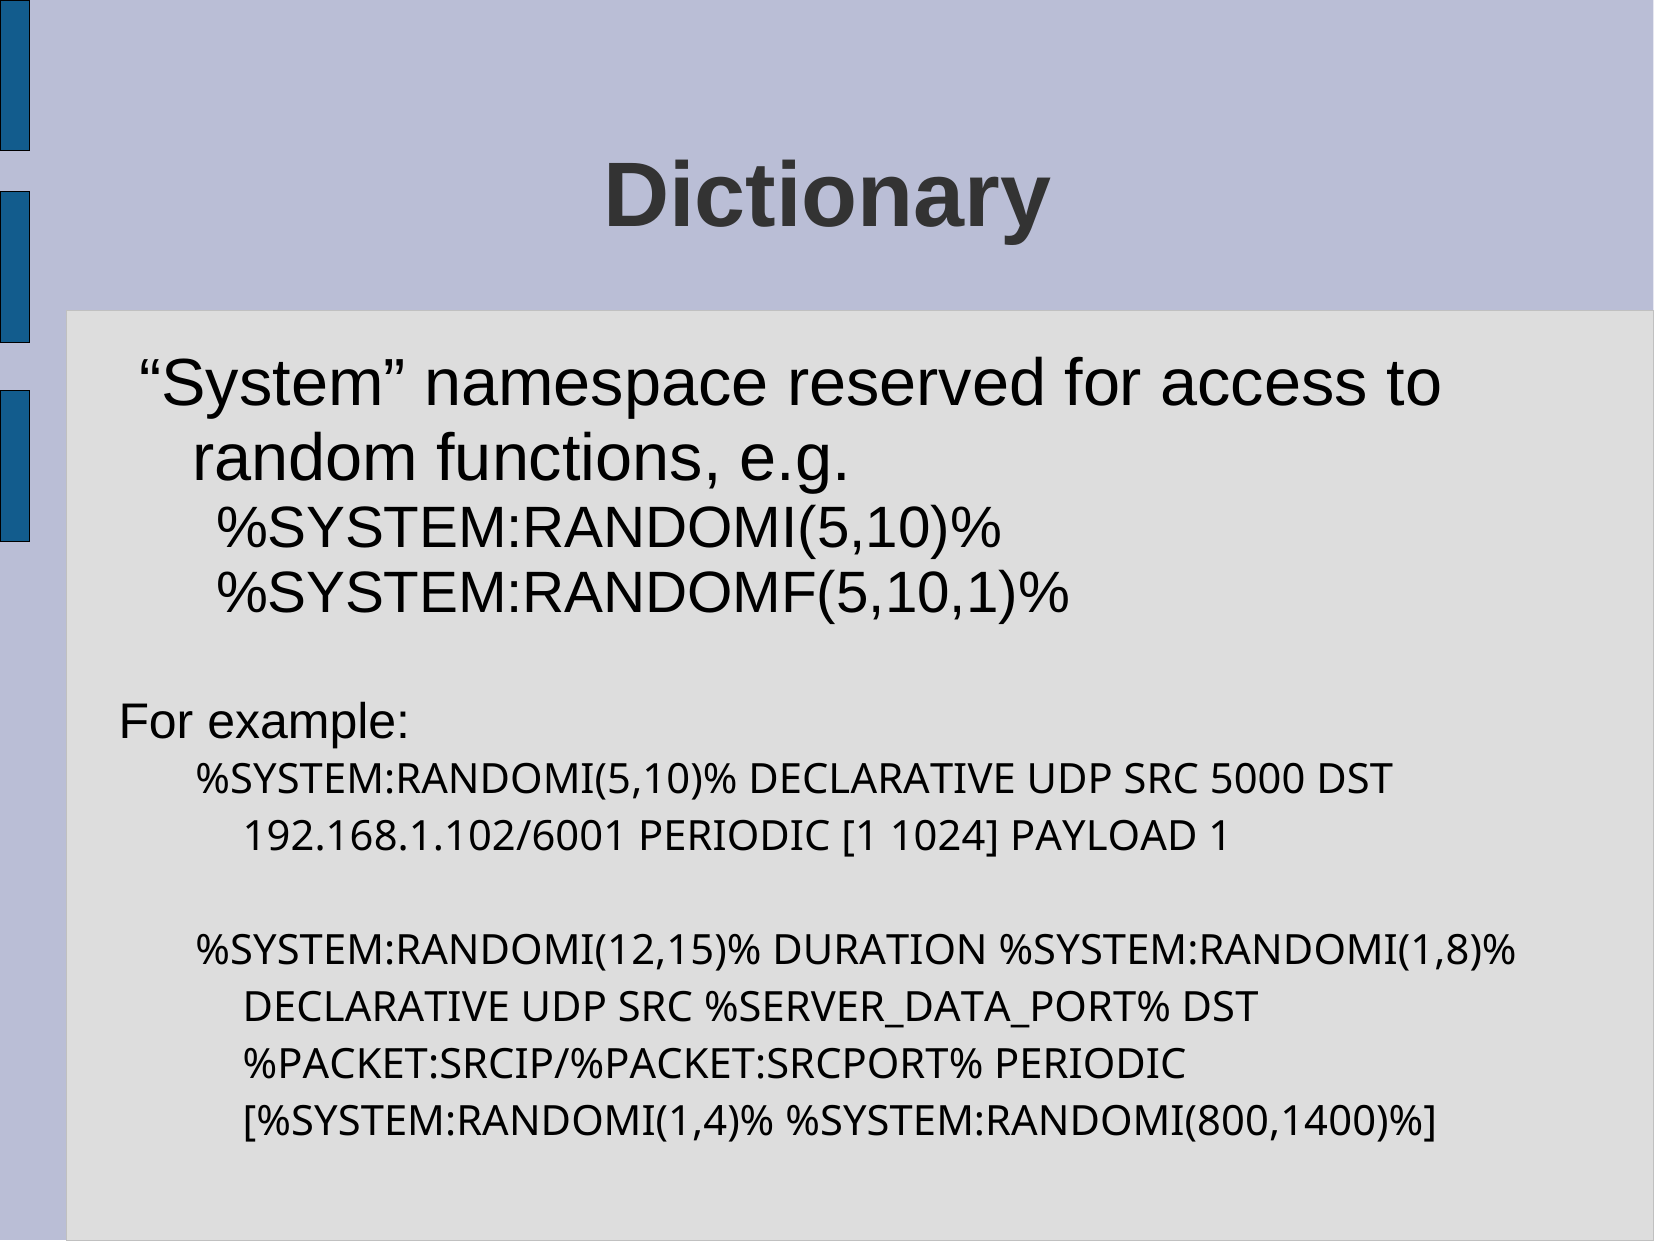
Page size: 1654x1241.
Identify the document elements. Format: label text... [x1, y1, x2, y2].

text_box For example: %SYSTEM:RANDOMI(5,10)% DECLARATIVE UDP SRC 5000 DST 192.168.1.102/6001 PERIODIC [1 1024] PAYLOAD 1 %SYSTEM:RANDOMI(12,15)% DURATION %SYSTEM:RANDOMI(1,8)% DECLARATIVE UDP SRC %SERVER_DATA_PORT% DST %PACKET:SRCIP/%PACKET:SRCPORT% PERIODIC [%SYSTEM:RANDOMI(1,4)% %SYSTEM:RANDOMI(800,1400)%] [100, 693, 1521, 1241]
title Dictionary [121, 91, 1534, 299]
text_box [518, 949, 630, 1011]
list “System” namespace reserved for access to random functions, e.g. %SYSTEM:RANDOMI(5,10)% %SYSTEM:RANDOMF(5,10,1)% [121, 344, 1534, 1127]
